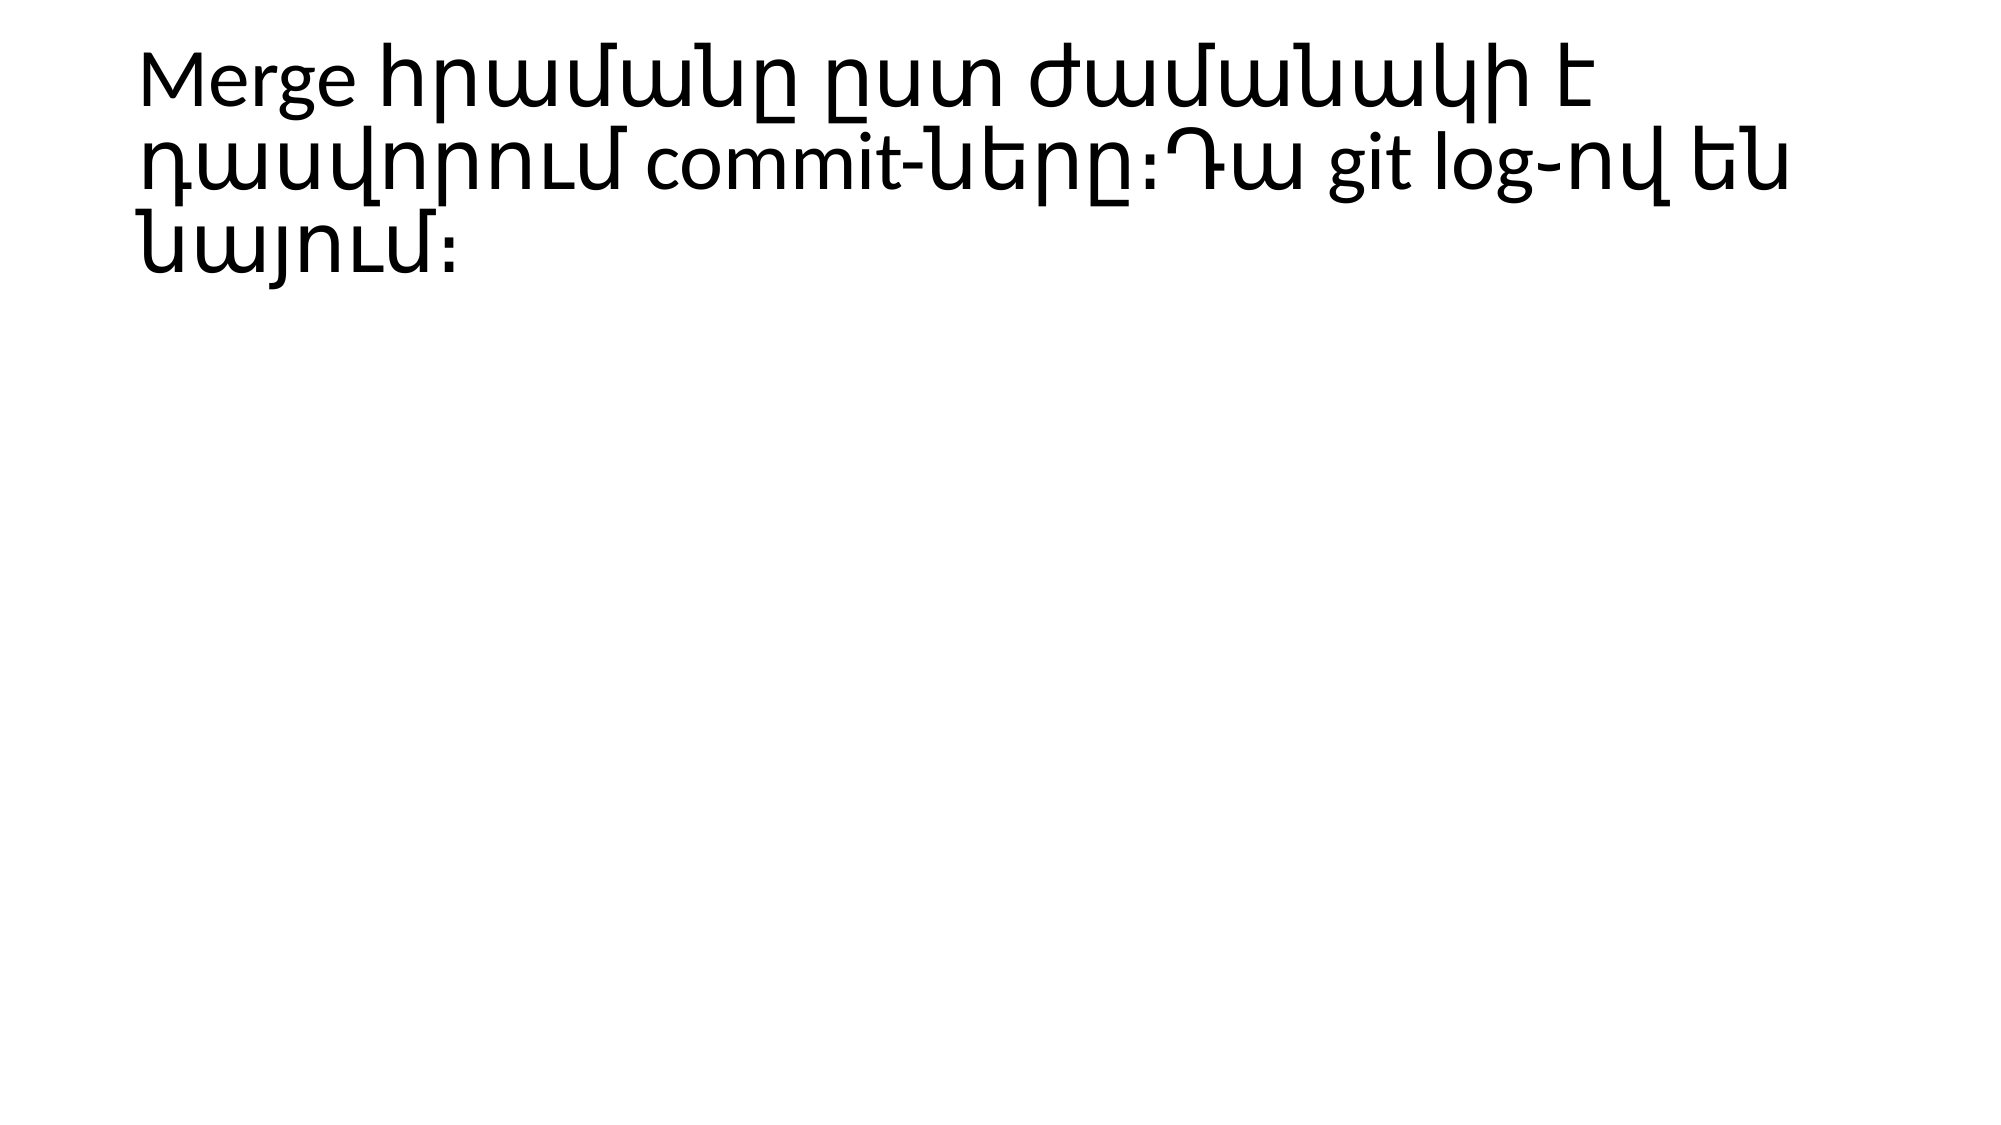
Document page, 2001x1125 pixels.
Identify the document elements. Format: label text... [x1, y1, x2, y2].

title Merge հրամանը ըստ ժամանակի է դասվորում commit-ները։Դա git log֊ով են նայում։ [137, 23, 1863, 315]
